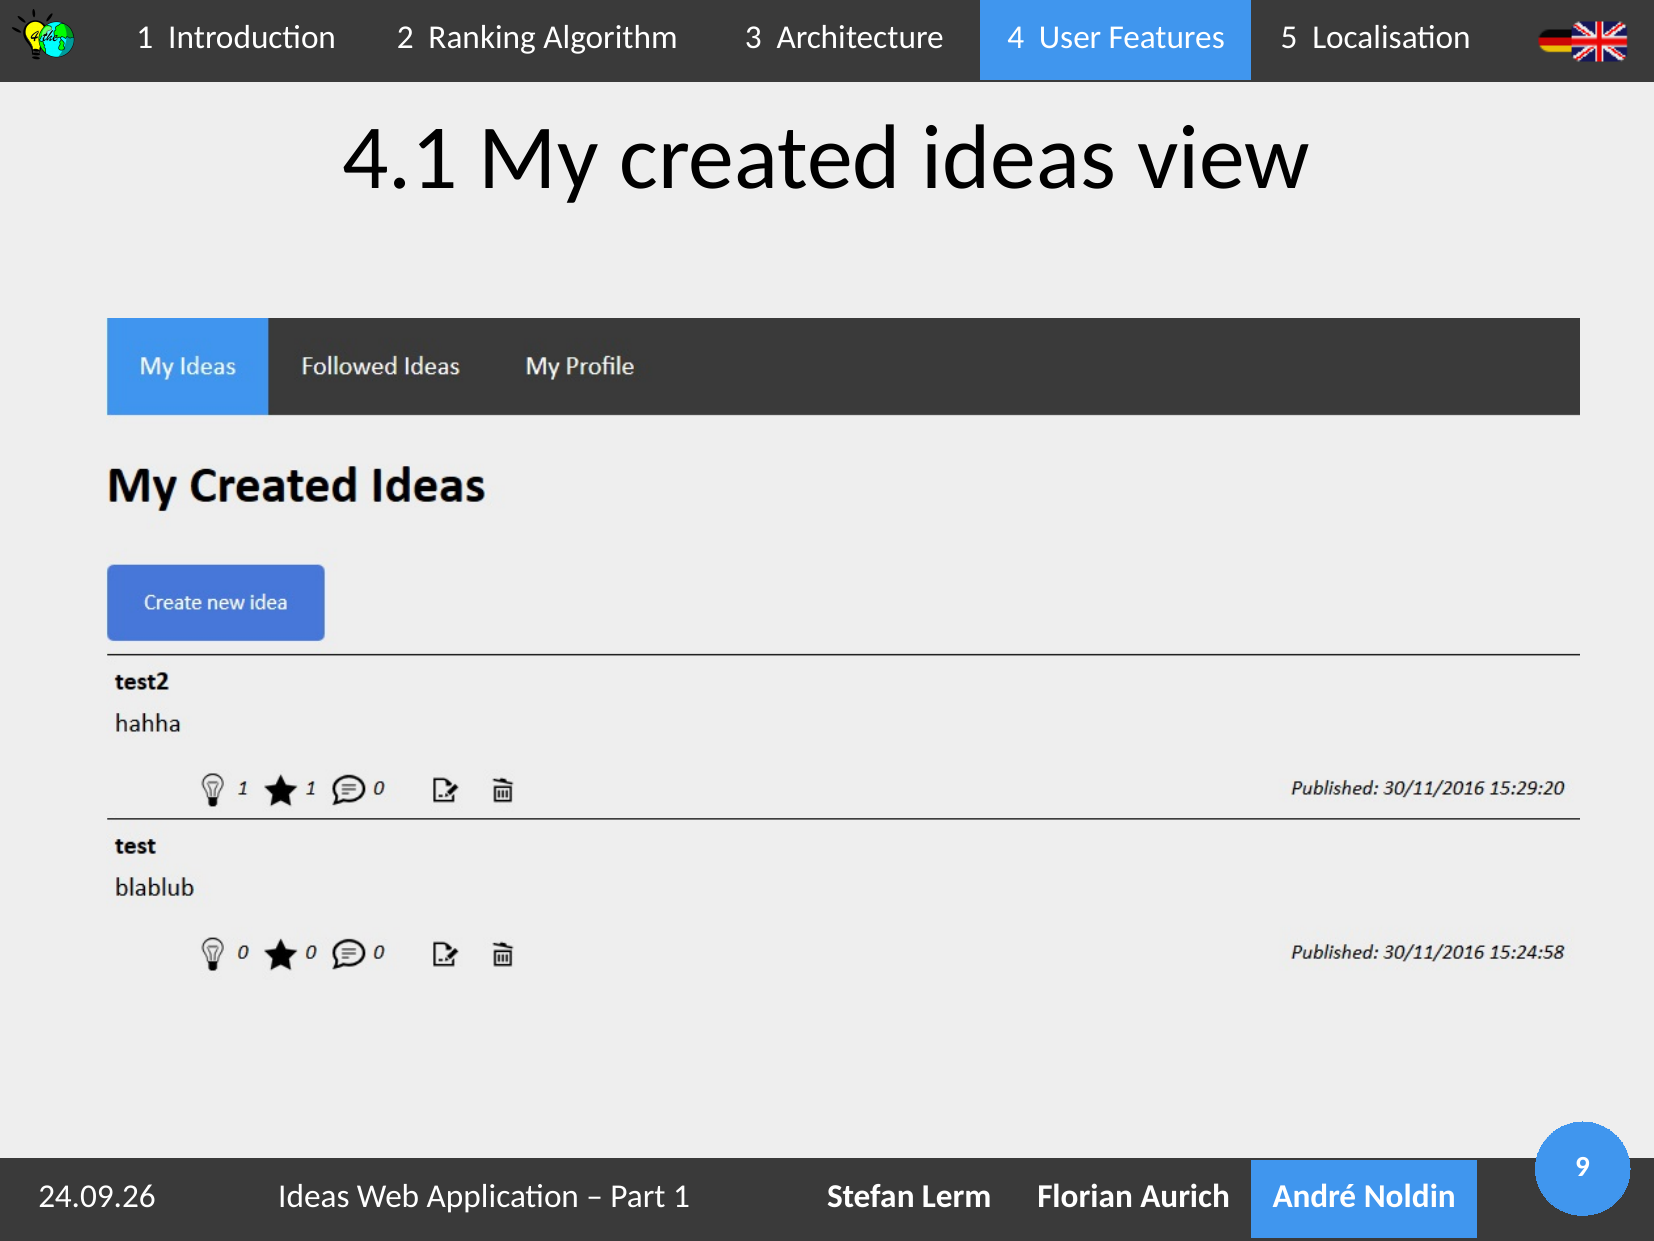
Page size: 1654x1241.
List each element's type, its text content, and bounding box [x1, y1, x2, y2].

text_box Ideas Web Application – Part 1 [242, 1160, 727, 1238]
title 4.1 My created ideas view [82, 82, 1571, 249]
picture [106, 318, 1580, 993]
picture [1536, 18, 1629, 64]
text_box 1 Introduction [106, 0, 366, 80]
text_box 2 Ranking Algorithm [366, 0, 708, 80]
text_box Stefan Lerm [803, 1160, 1015, 1238]
text_box 5 Localisation [1251, 0, 1501, 80]
text_box Florian Aurich [1015, 1160, 1251, 1238]
picture [2, 0, 83, 80]
text_box André Noldin [1251, 1160, 1477, 1238]
text_box 3 Architecture [708, 0, 980, 80]
text_box 4 User Features [980, 0, 1251, 80]
